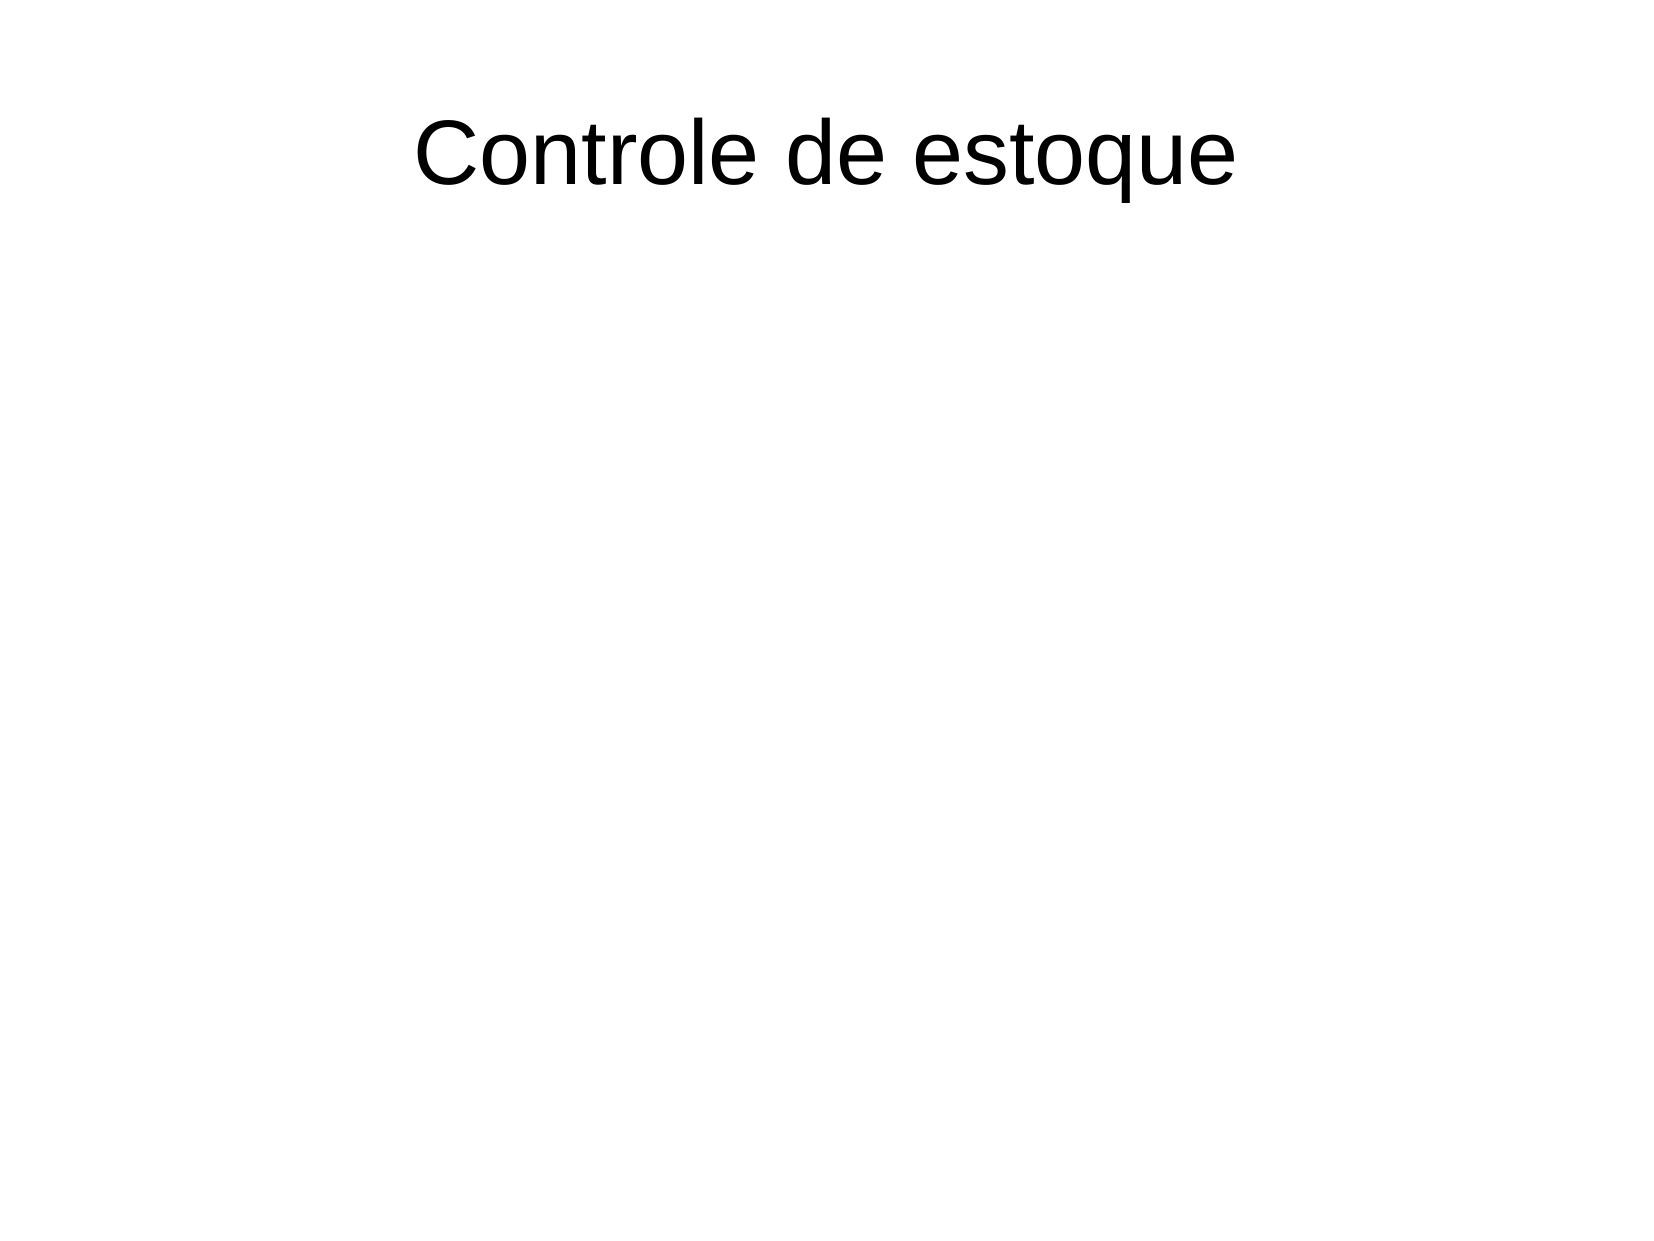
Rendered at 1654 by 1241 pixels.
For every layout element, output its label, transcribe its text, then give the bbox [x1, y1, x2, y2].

title Controle de estoque [82, 56, 1571, 250]
